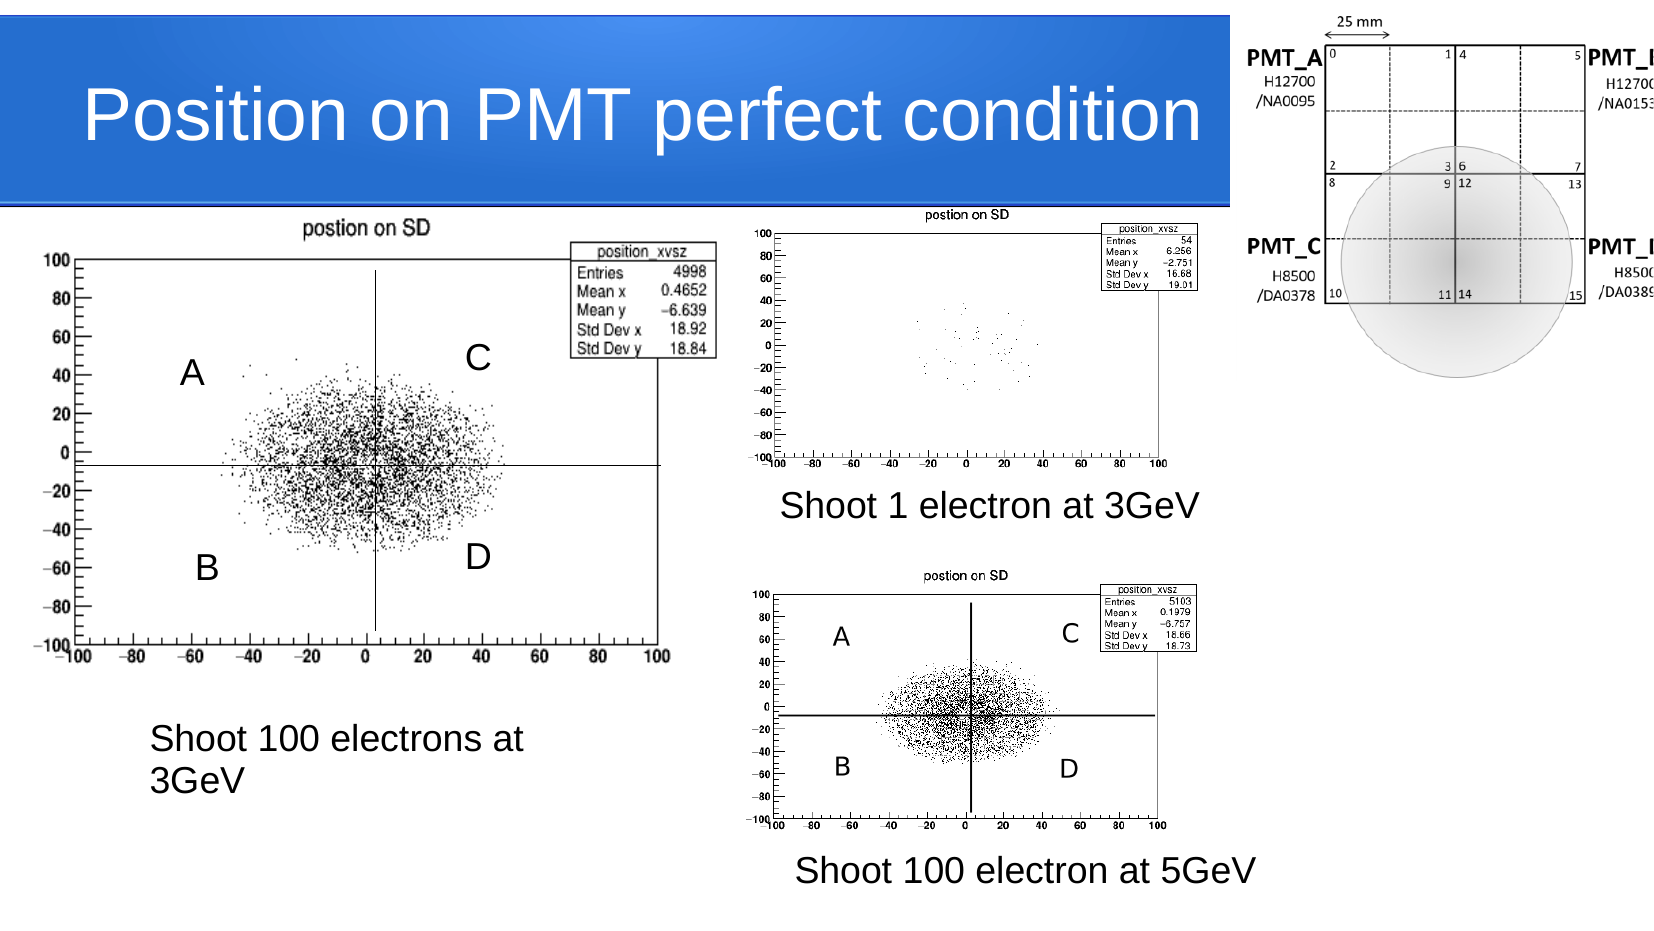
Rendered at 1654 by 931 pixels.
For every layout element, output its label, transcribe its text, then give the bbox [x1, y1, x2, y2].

picture [0, 13, 1654, 676]
text_box Shoot 1 electron at 3GeV [764, 474, 1261, 566]
text_box C [450, 330, 556, 387]
text_box B [180, 540, 286, 597]
title Position on PMT perfect condition [82, 35, 1230, 189]
text_box Shoot 100 electron at 5GeV [779, 840, 1276, 931]
text_box D [450, 528, 556, 586]
text_box Shoot 100 electrons at 3GeV [134, 708, 585, 807]
picture [743, 569, 1231, 841]
text_box A [165, 345, 271, 402]
